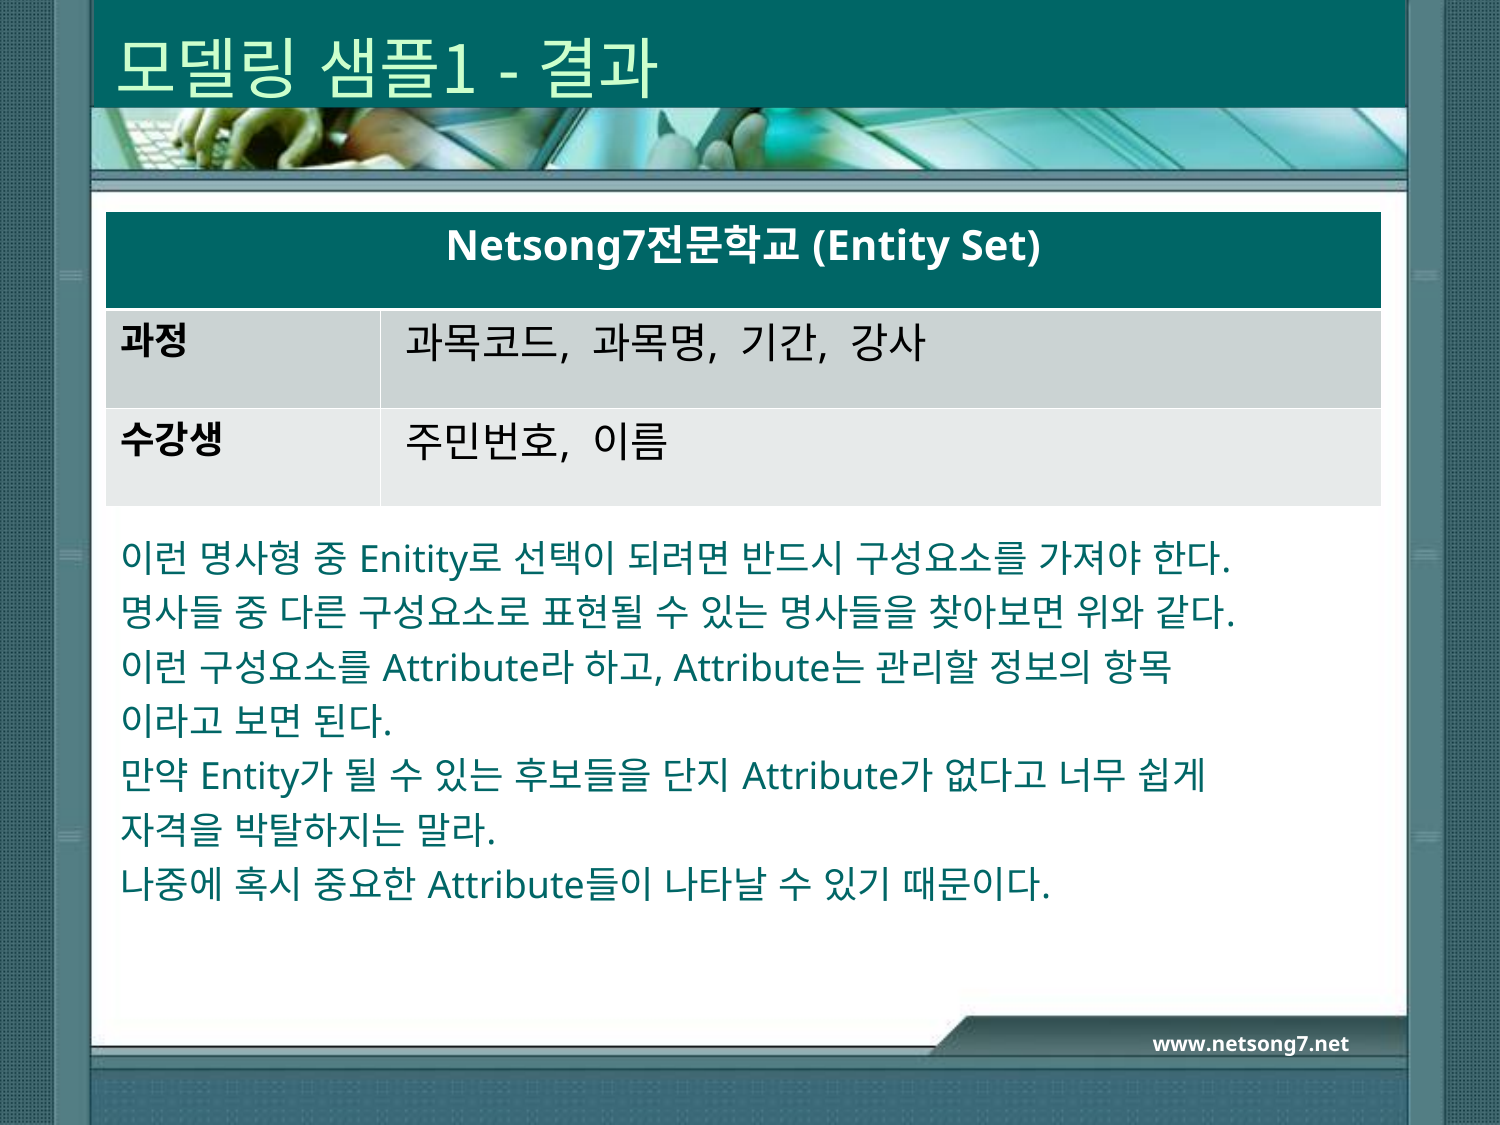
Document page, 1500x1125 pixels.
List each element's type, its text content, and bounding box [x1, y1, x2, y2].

title 모델링 샘플1 - 결과 [100, 19, 1400, 102]
picture [0, 0, 1500, 1125]
text_box 이런 명사형 중 Enitity로 선택이 되려면 반드시 구성요소를 가져야 한다. 명사들 중 다른 구성요소로 표현될 수 있는 명사들을 찾아보면 위와 같다. 이런 구성요소를 Attribute라 하고, Attribute는 관리할 정보의 항목 이라고 보면 된다. 만약 Entity가 될 수 있는 후보들을 단지 Attribute가 없다고 너무 쉽게 자격을 박탈하지는 말라. 나중에 혹시 중요한 Attribute들이 나타날 수 있기 때문이다. [105, 527, 1383, 985]
table_cell 과목코드, 과목명, 기간, 강사 [381, 311, 1381, 408]
text_box www.netsong7.net [986, 1023, 1365, 1062]
table_header Netsong7전문학교 (Entity Set) [106, 212, 1381, 308]
table_cell 수강생 [106, 409, 380, 506]
table_cell 주민번호, 이름 [381, 409, 1381, 506]
table_cell 과정 [106, 311, 380, 408]
